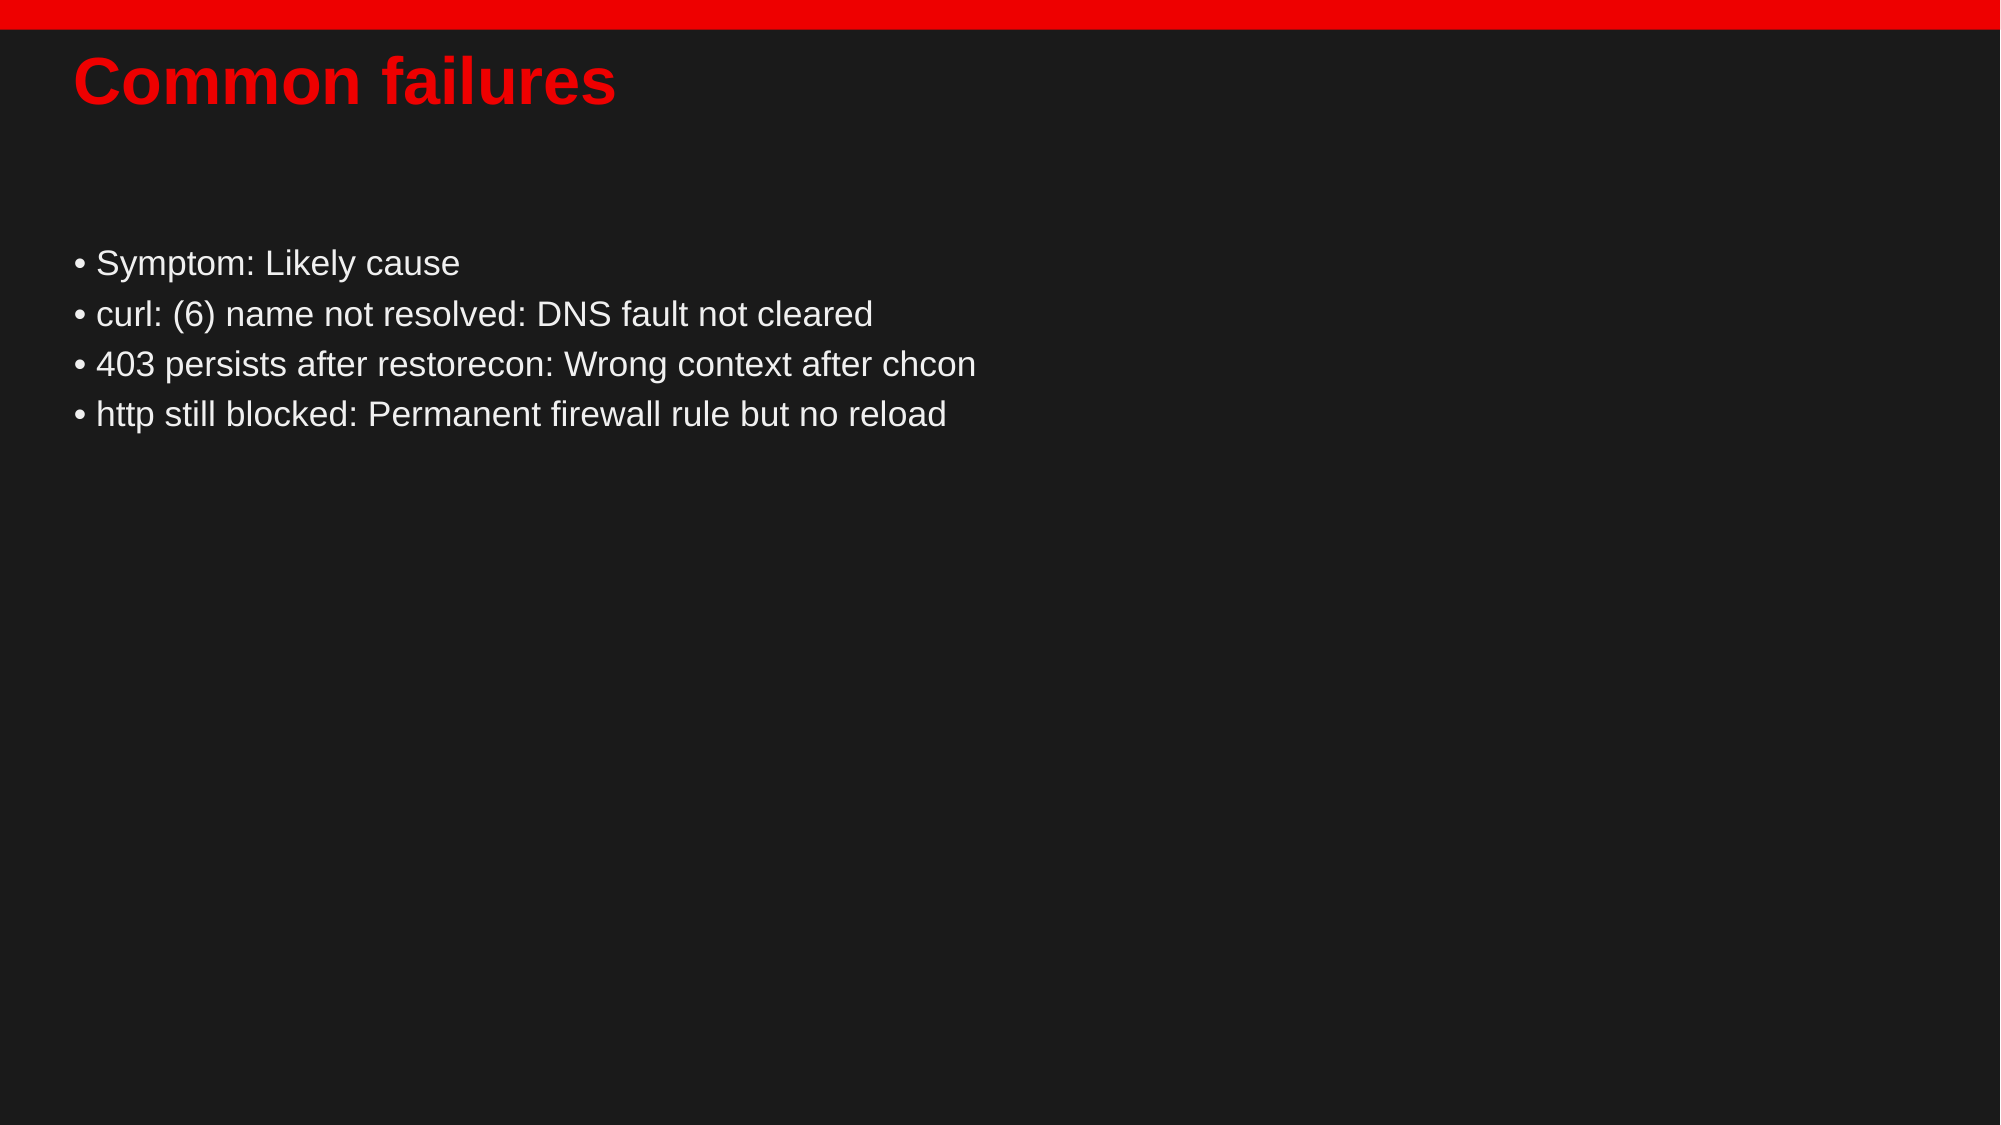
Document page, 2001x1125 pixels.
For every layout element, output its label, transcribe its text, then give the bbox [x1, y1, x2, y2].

text_box Common failures [59, 36, 1942, 208]
text_box [0, 0, 2001, 30]
text_box • Symptom: Likely cause • curl: (6) name not resolved: DNS fault not cleared • 403 persists after restorecon: Wrong context after chcon • http still blocked: Permanent firewall rule but no reload [59, 236, 1942, 1037]
